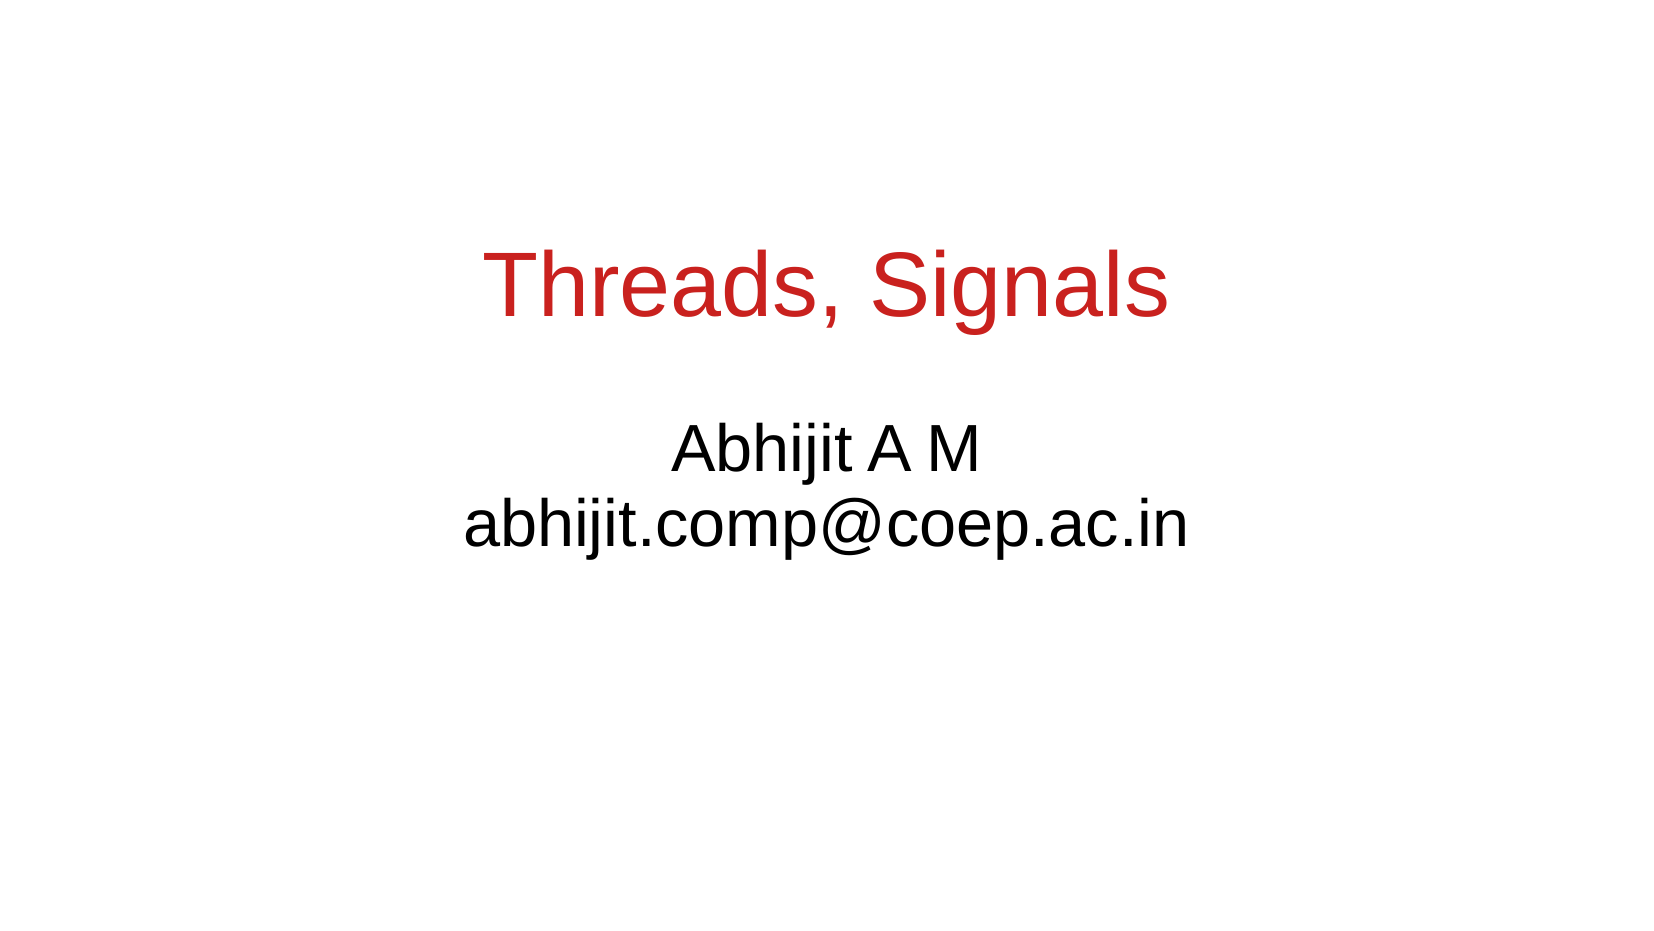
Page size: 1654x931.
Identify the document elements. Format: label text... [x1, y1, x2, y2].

subtitle Threads, Signals Abhijit A M abhijit.comp@coep.ac.in [82, 37, 1571, 757]
